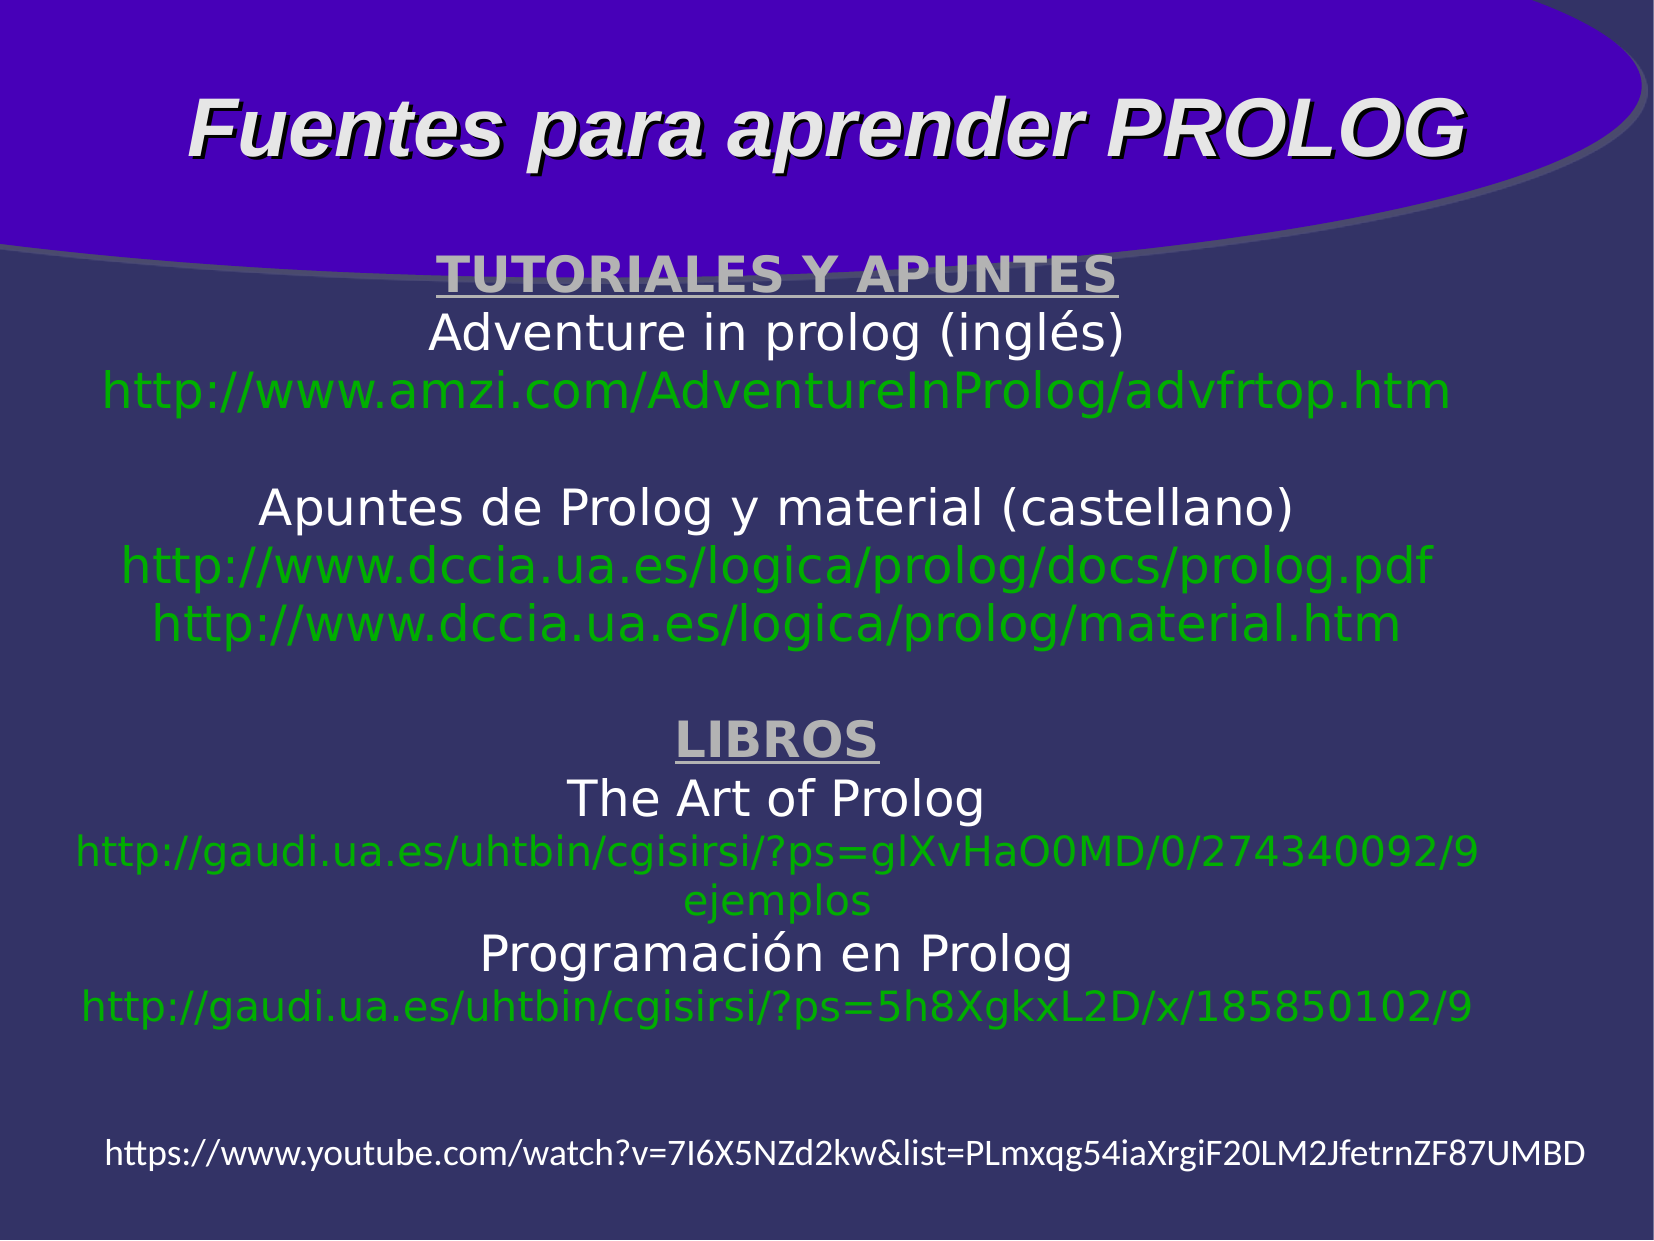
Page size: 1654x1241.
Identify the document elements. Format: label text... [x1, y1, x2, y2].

title Fuentes para aprender PROLOG [121, 19, 1534, 227]
text_box https://www.youtube.com/watch?v=7I6X5NZd2kw&list=PLmxqg54iaXrgiF20LM2JfetrnZF87UMBD [89, 1120, 1629, 1180]
text_box TUTORIALES Y APUNTES Adventure in prolog (inglés) http://www.amzi.com/AdventureInProlog/advfrtop.htm Apuntes de Prolog y material (castellano) http://www.dccia.ua.es/logica/prolog/docs/prolog.pdf http://www.dccia.ua.es/logica/prolog/material.htm LIBROS The Art of Prolog http://gaudi.ua.es/uhtbin/cgisirsi/?ps=glXvHaO0MD/0/274340092/9 ejemplos Programación en Prolog http://gaudi.ua.es/uhtbin/cgisirsi/?ps=5h8XgkxL2D/x/185850102/9 [59, 238, 1565, 1194]
